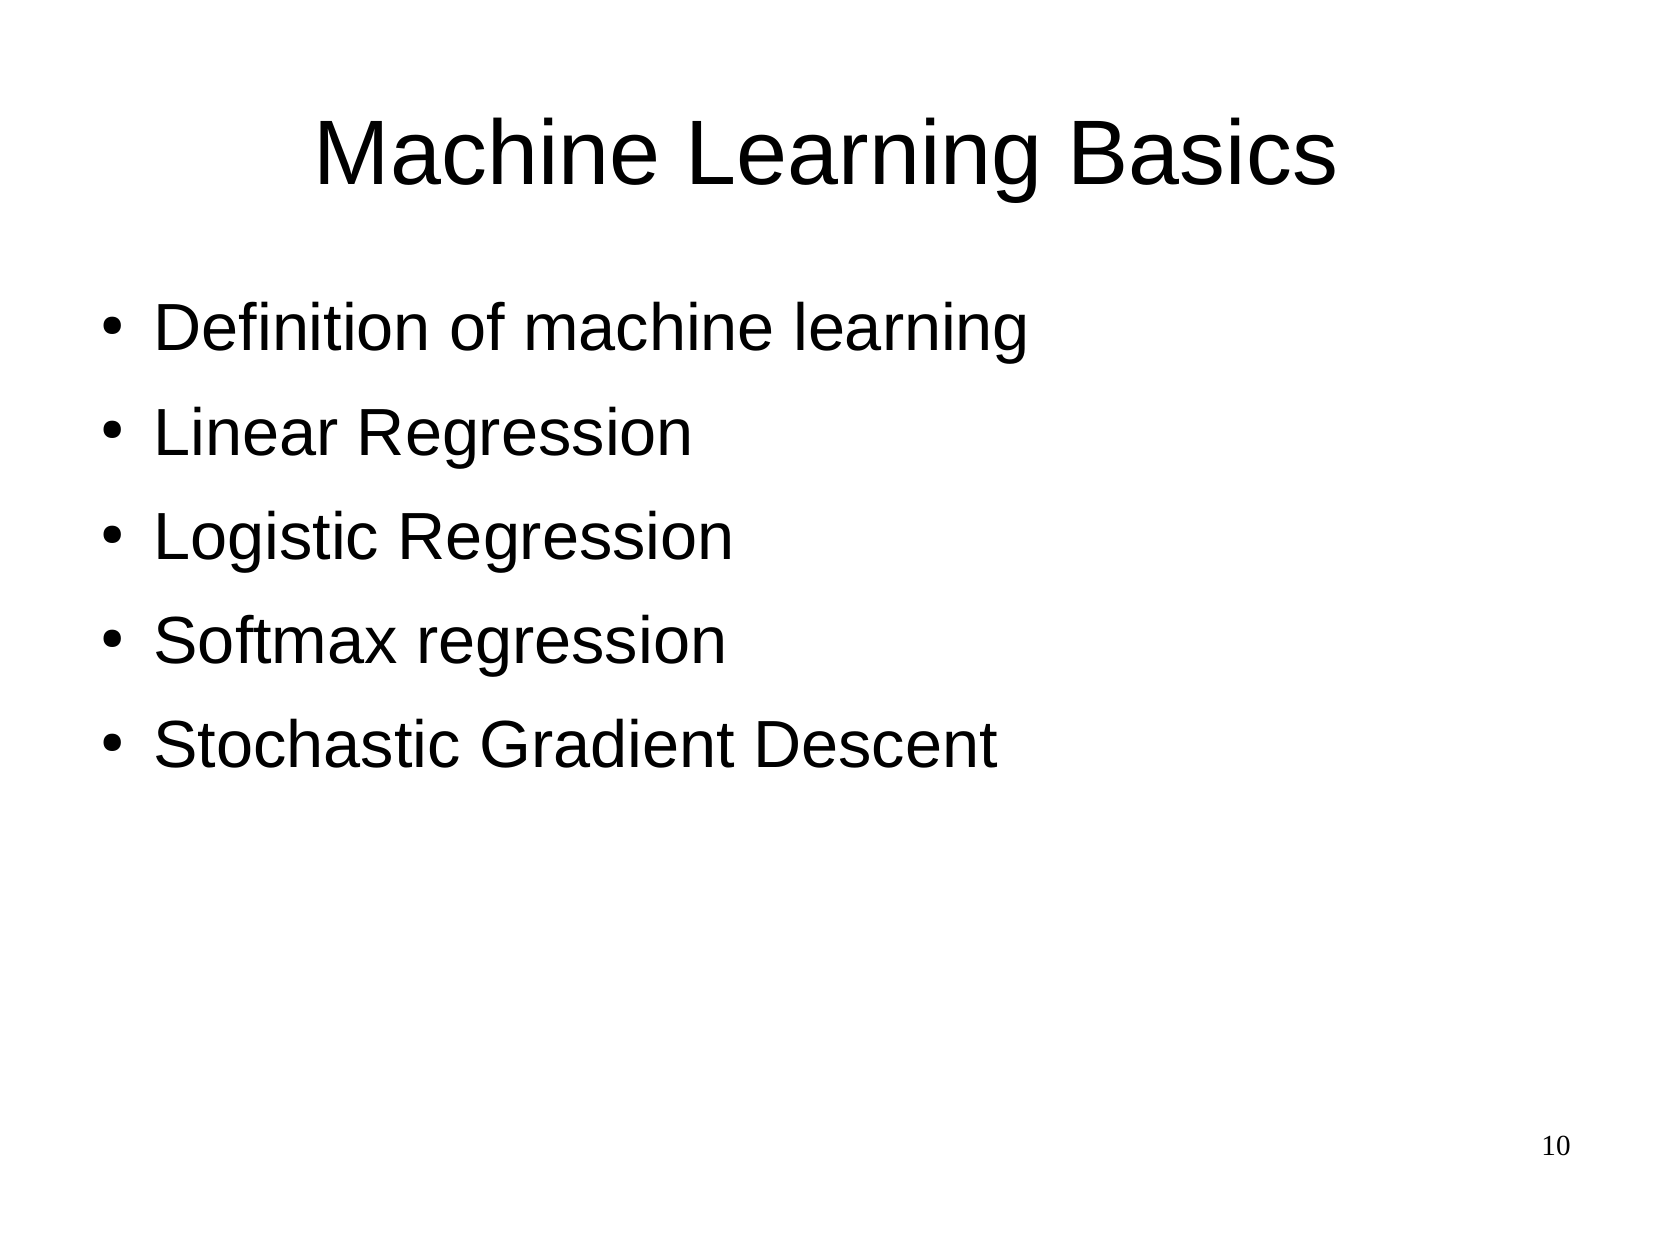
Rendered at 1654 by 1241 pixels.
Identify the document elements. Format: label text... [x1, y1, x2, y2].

title Machine Learning Basics [82, 49, 1571, 257]
list Definition of machine learning Linear Regression Logistic Regression Softmax regression Stochastic Gradient Descent [82, 290, 1571, 1010]
